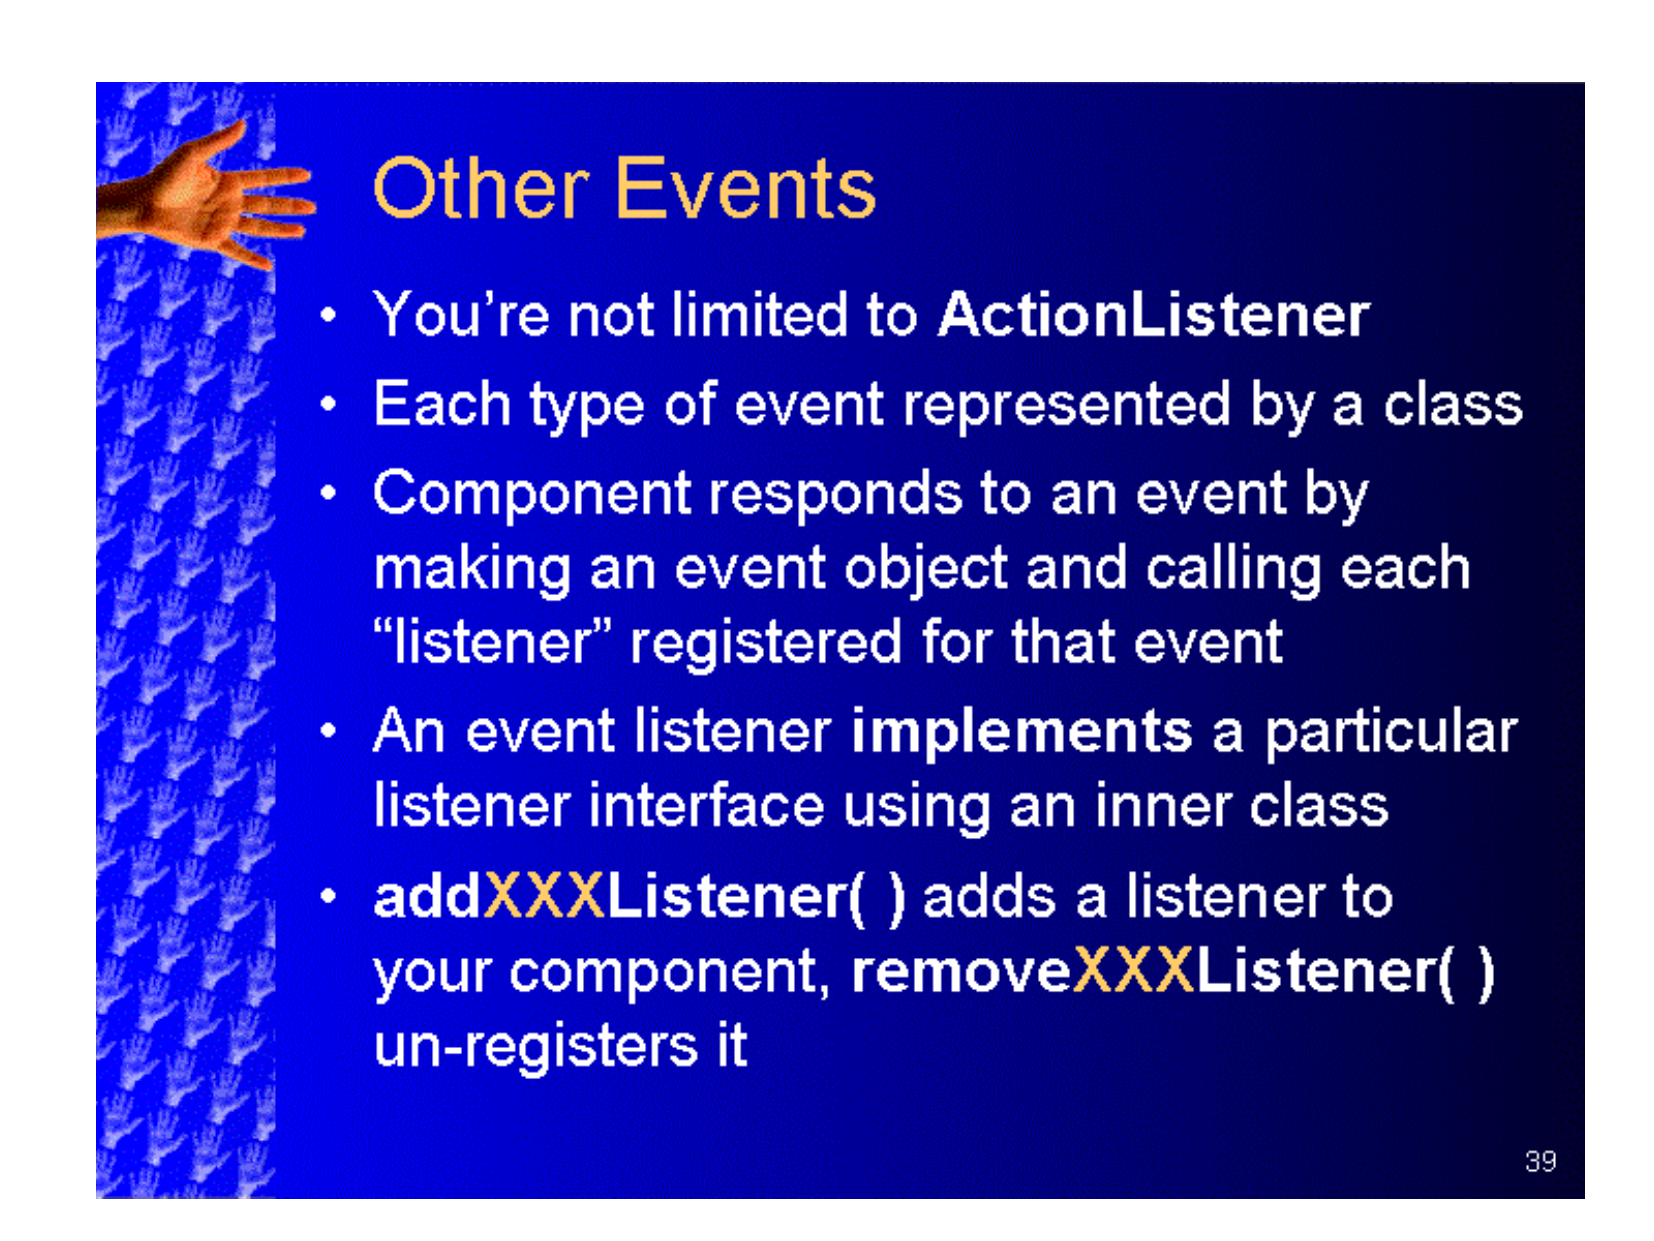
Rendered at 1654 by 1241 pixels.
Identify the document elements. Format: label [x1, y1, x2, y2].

picture [96, 82, 1585, 1199]
